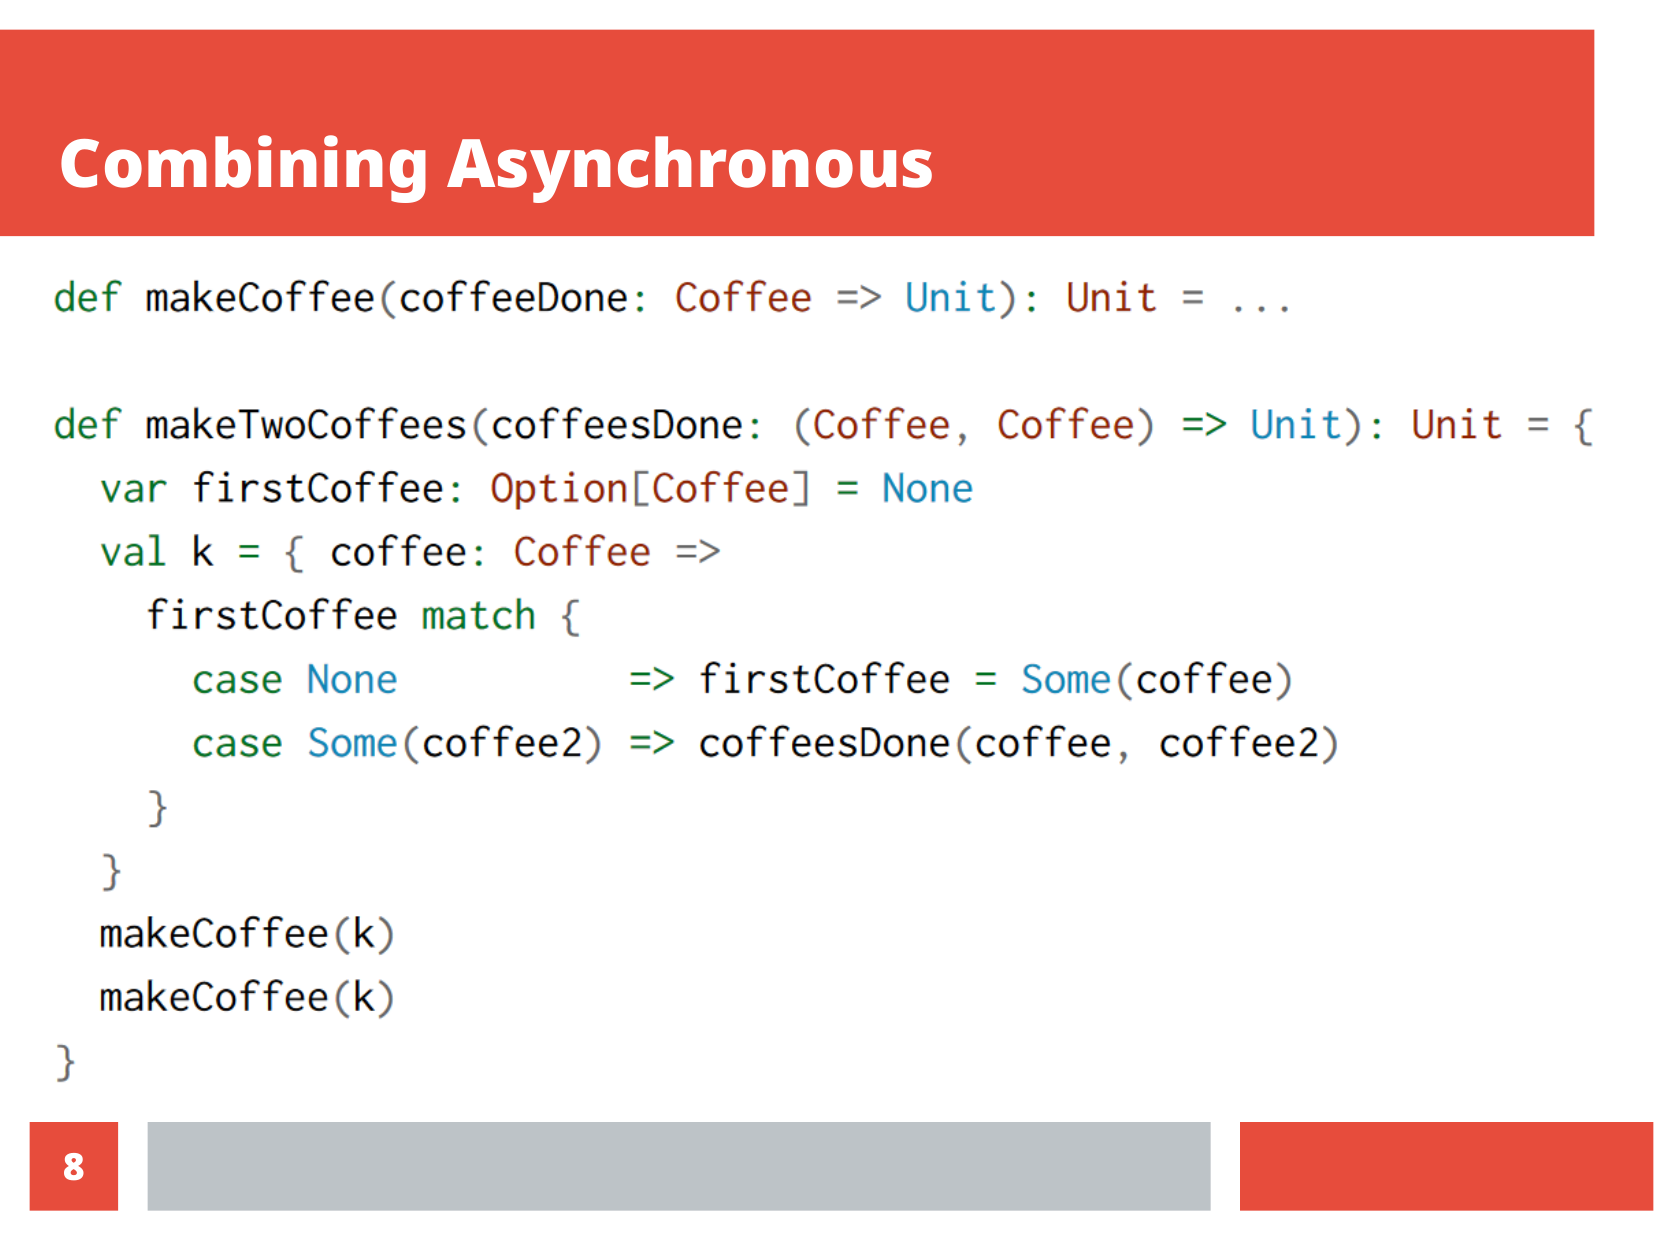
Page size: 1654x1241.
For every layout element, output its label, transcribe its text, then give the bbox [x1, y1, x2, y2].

title Combining Asynchronous [59, 59, 1595, 207]
picture [26, 259, 1619, 1111]
